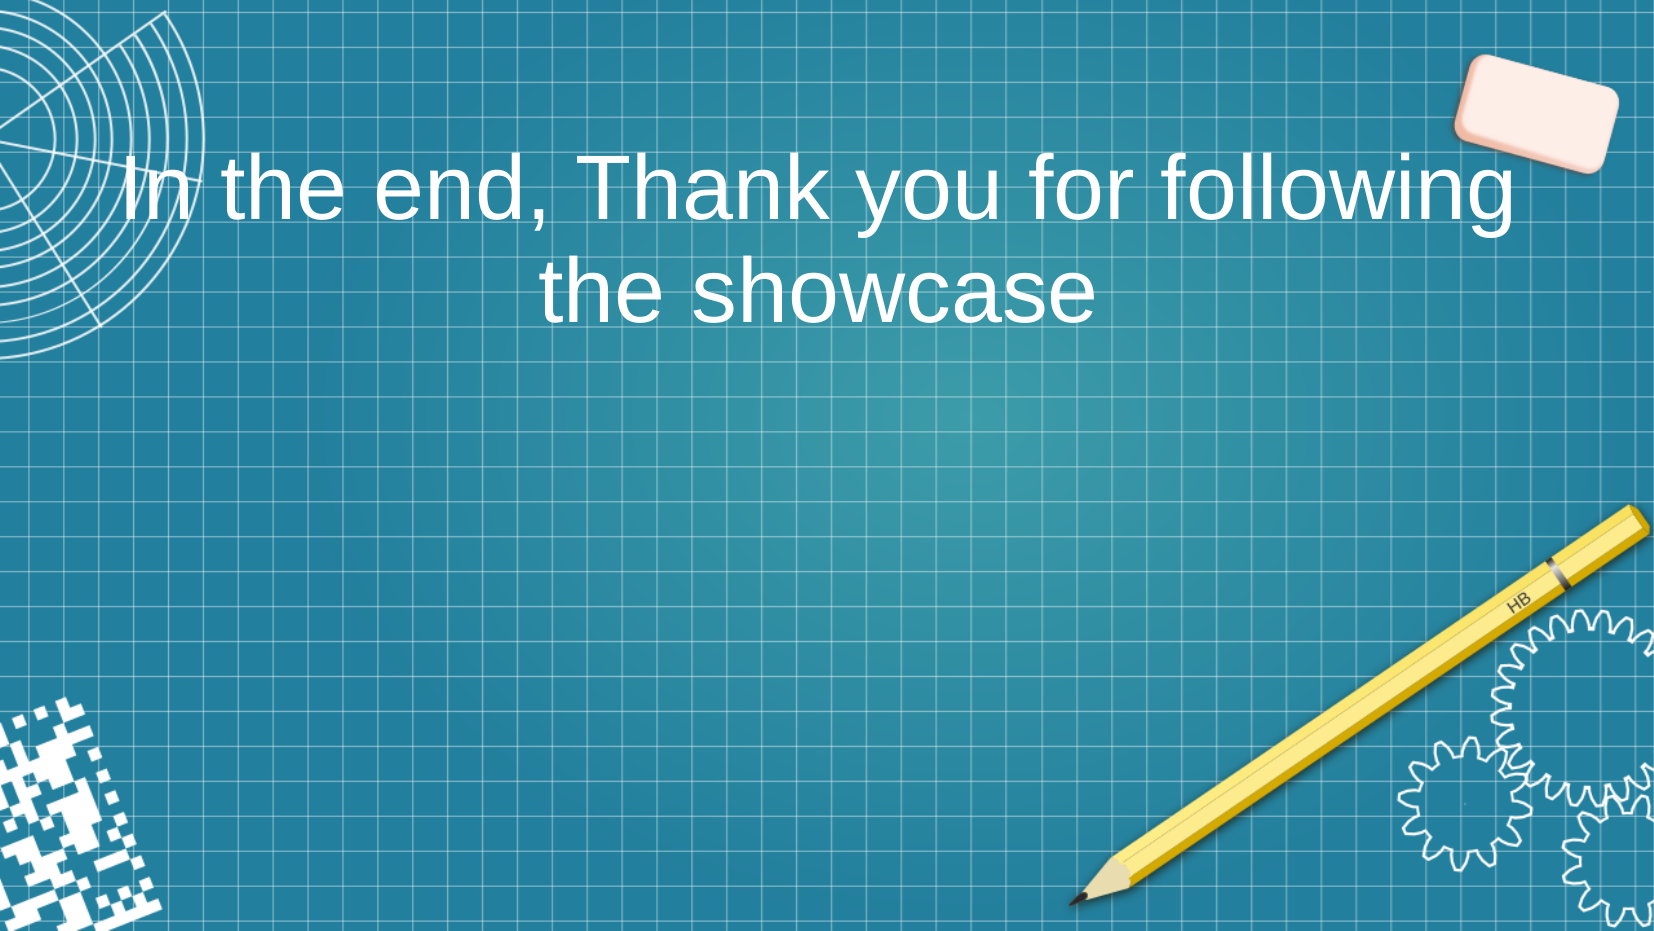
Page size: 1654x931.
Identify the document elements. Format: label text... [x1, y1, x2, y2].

title In the end, Thank you for following the showcase [75, 132, 1564, 346]
picture [0, 0, 1654, 931]
